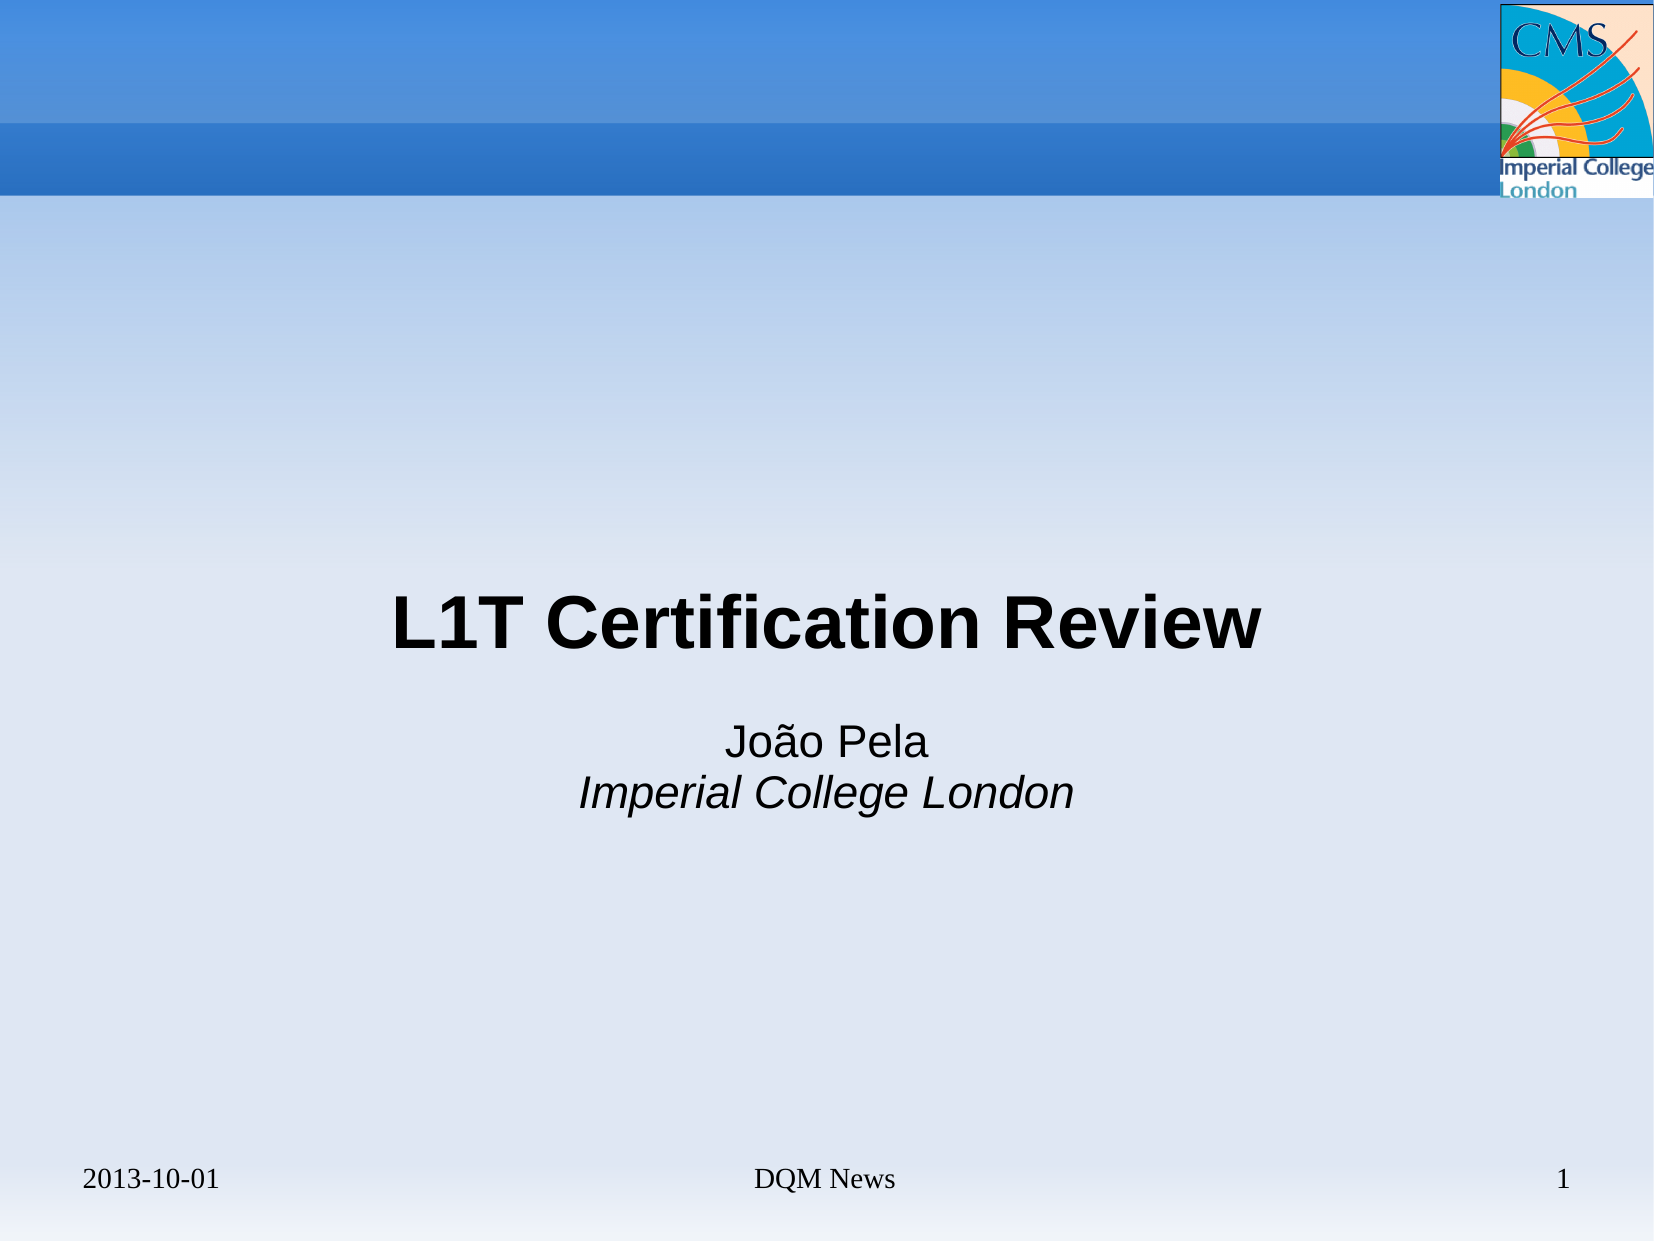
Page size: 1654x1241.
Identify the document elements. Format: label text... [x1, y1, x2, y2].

subtitle L1T Certification Review João Pela Imperial College London [82, 290, 1571, 1109]
picture [0, 0, 1654, 1241]
